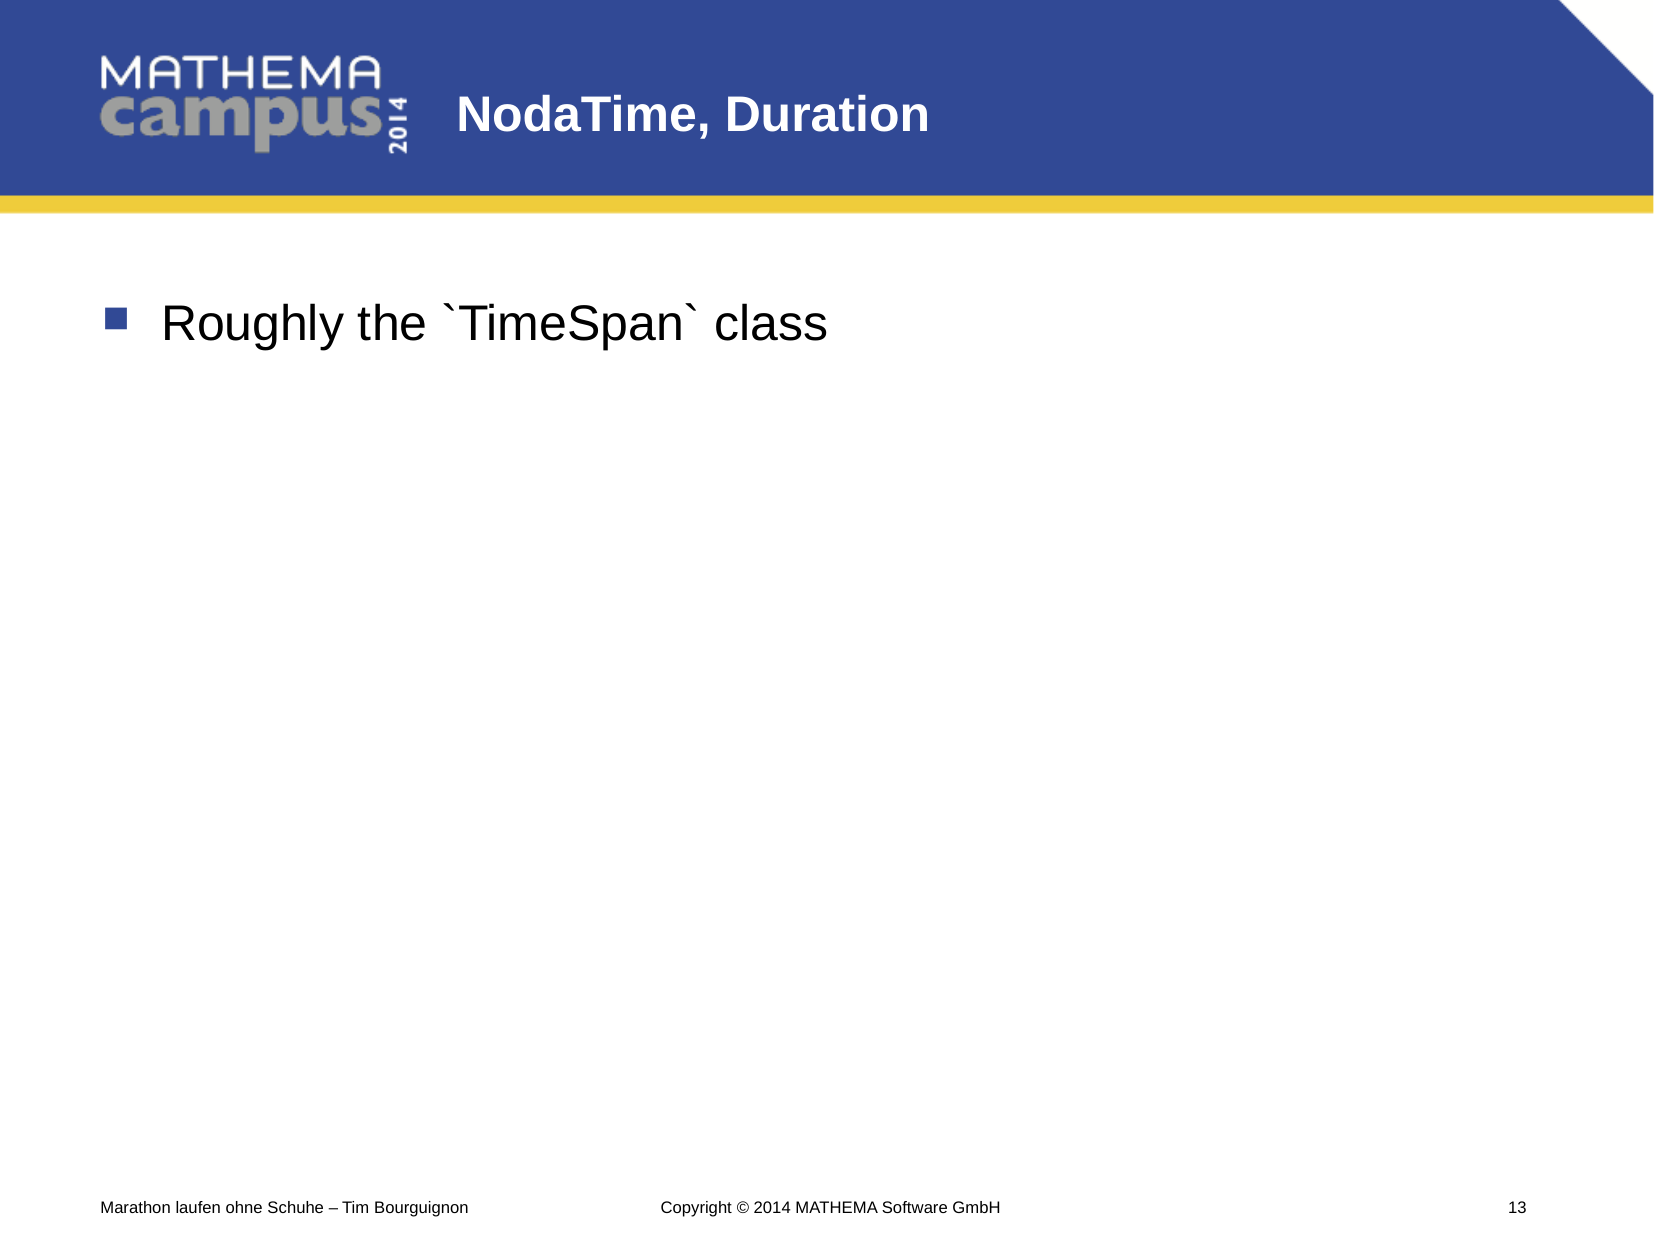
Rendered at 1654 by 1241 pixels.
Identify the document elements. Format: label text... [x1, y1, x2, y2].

title NodaTime, Duration [456, 68, 1528, 160]
picture [0, 0, 1654, 217]
list Roughly the `TimeSpan` class [101, 295, 1528, 1139]
